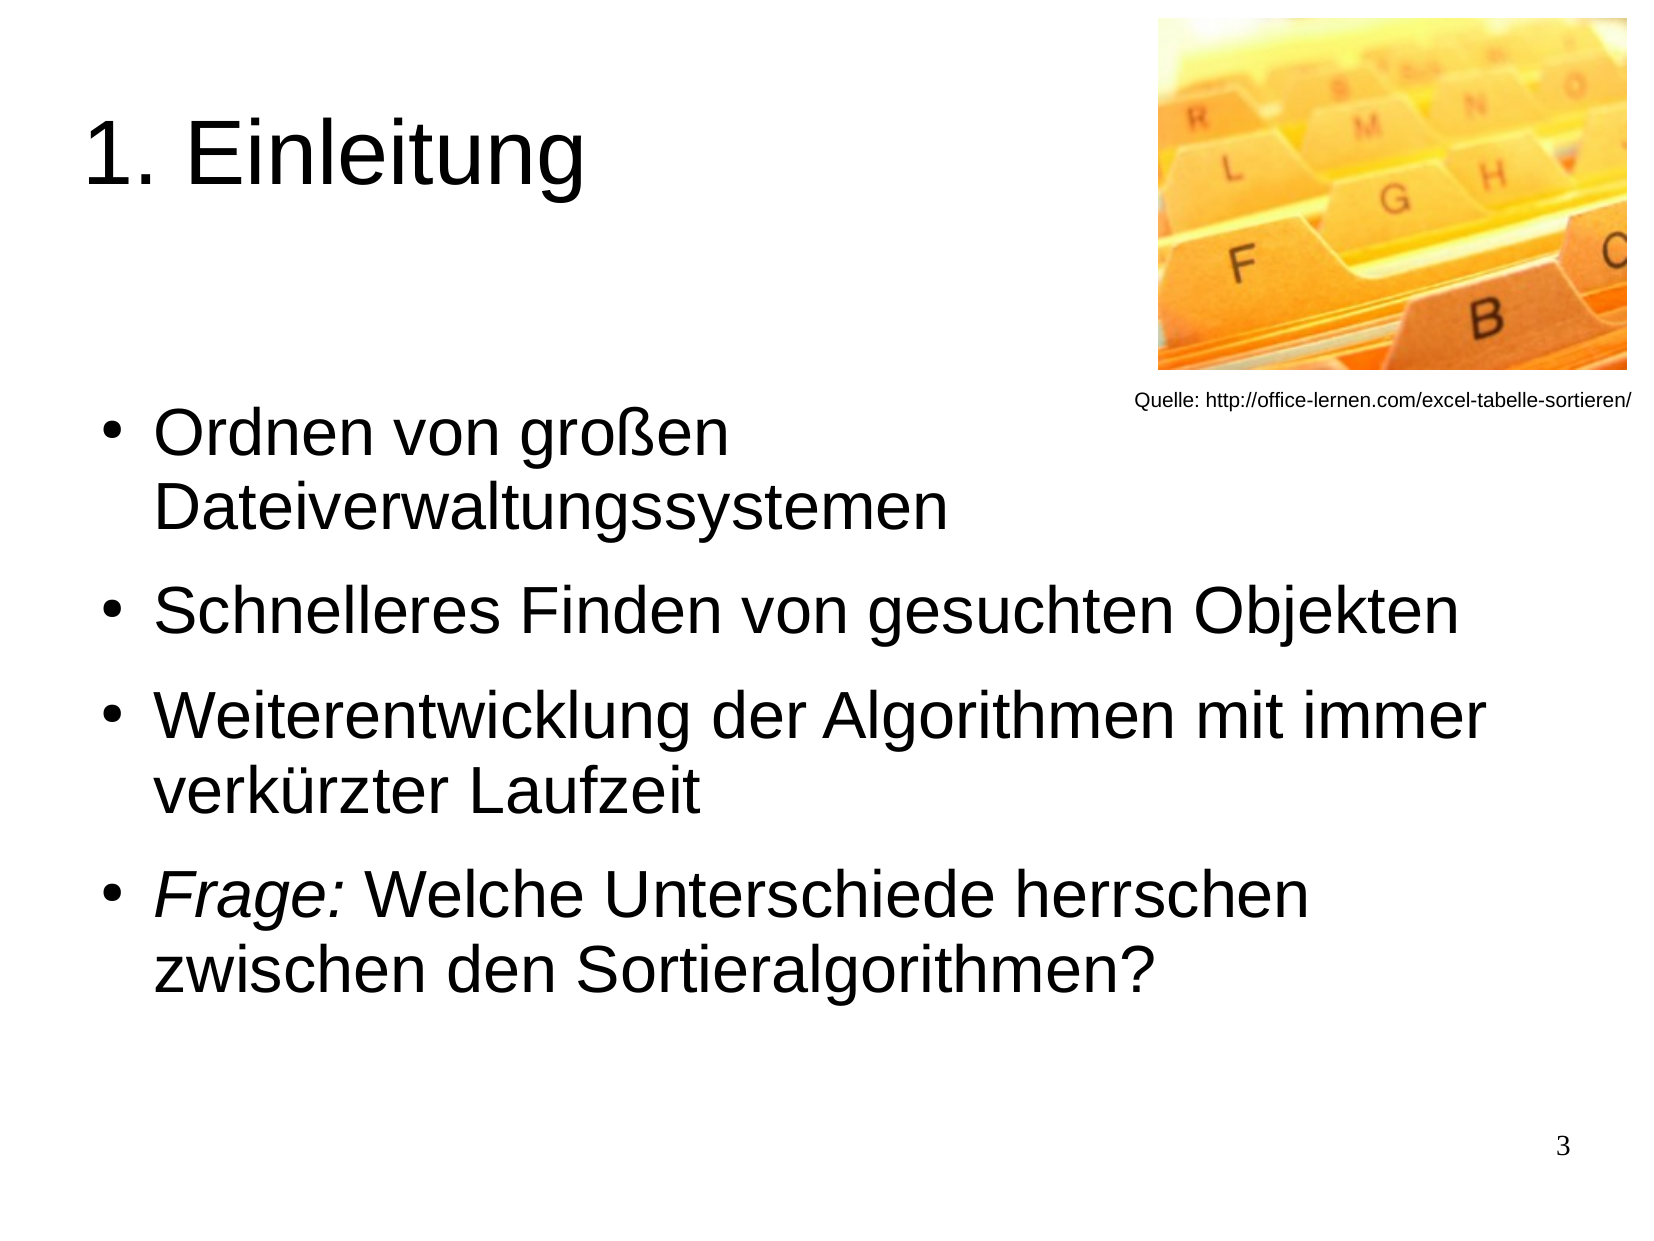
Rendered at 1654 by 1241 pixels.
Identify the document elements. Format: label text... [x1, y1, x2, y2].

title 1. Einleitung [82, 49, 1158, 257]
list Ordnen von großen Dateiverwaltungssystemen Schnelleres Finden von gesuchten Objekten Weiterentwicklung der Algorithmen mit immer verkürzter Laufzeit Frage: Welche Unterschiede herrschen zwischen den Sortieralgorithmen? [82, 290, 1571, 1109]
picture [1158, 18, 1627, 370]
text_box Quelle: http://office-lernen.com/excel-tabelle-sortieren/ [1119, 381, 1648, 420]
